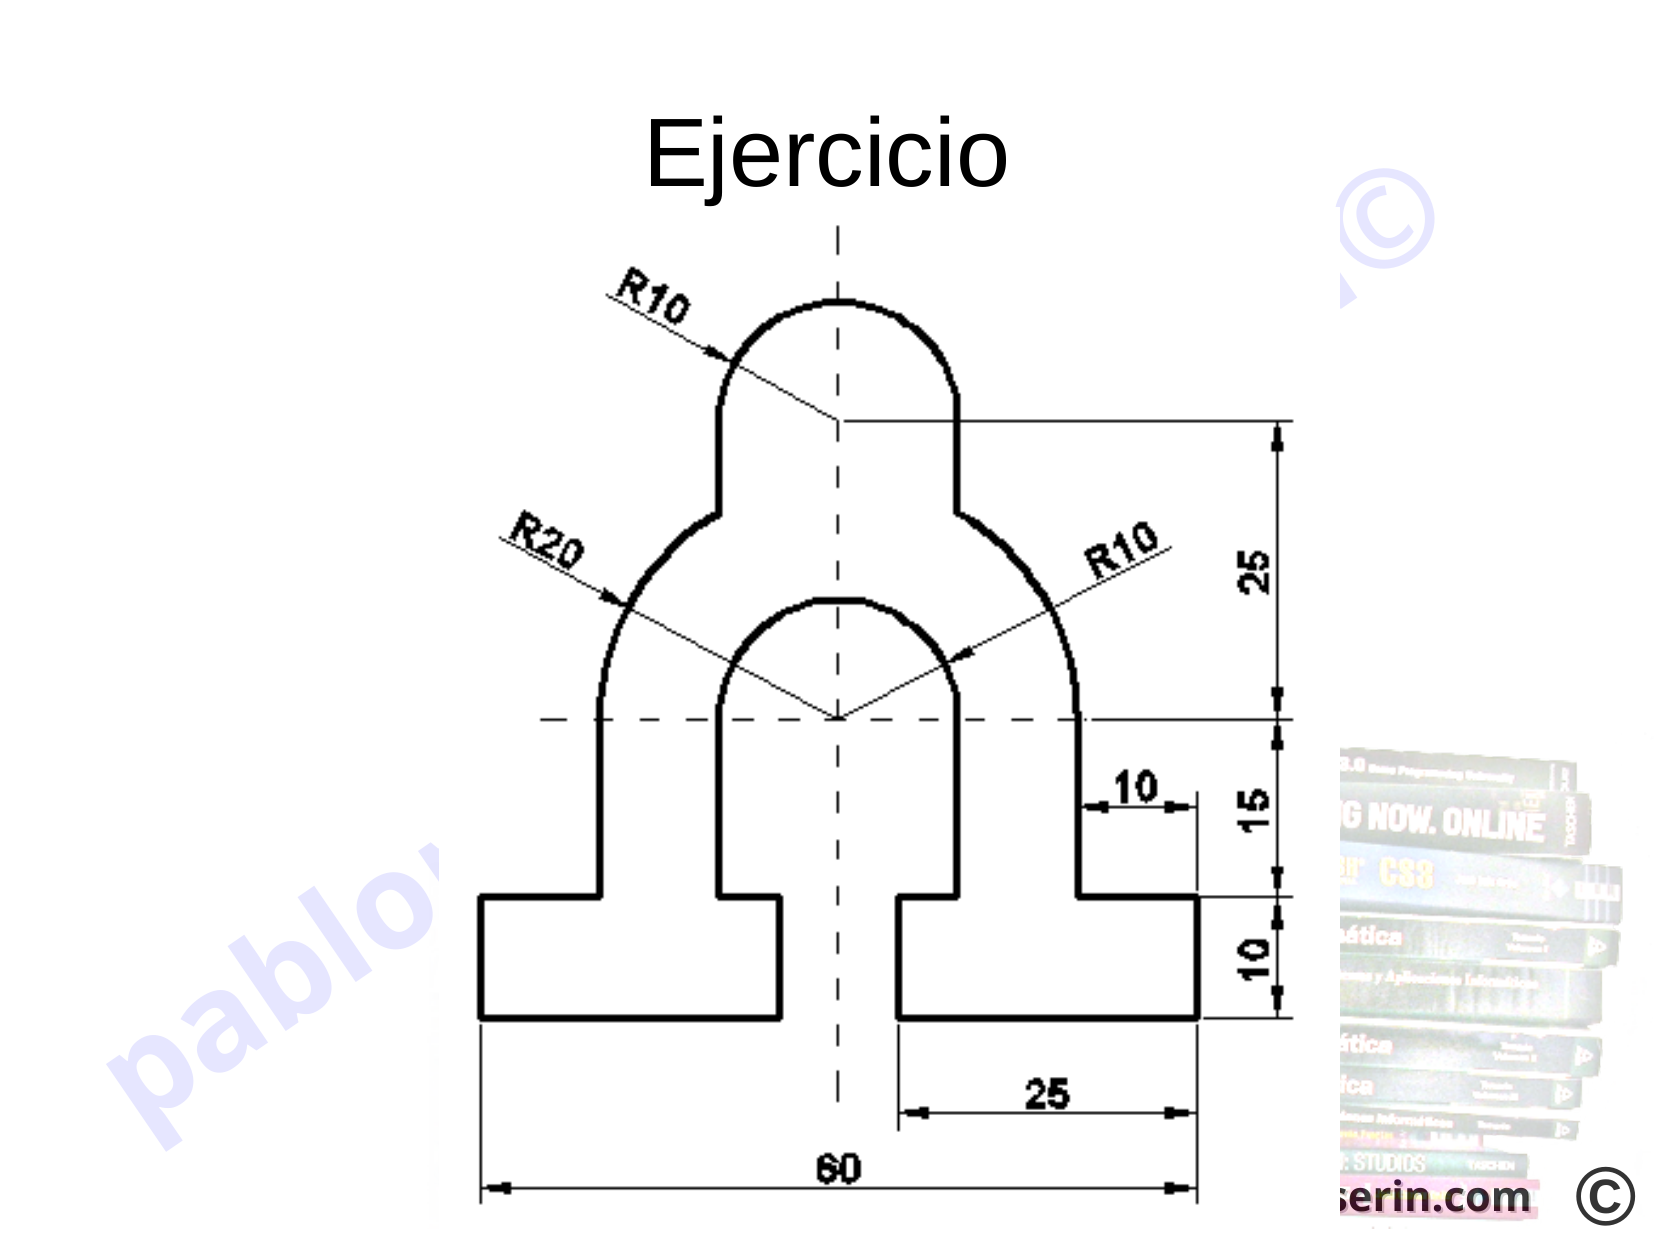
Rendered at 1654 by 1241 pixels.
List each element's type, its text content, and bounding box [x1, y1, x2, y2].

picture [412, 207, 1654, 1229]
title Ejercicio [82, 49, 1571, 257]
